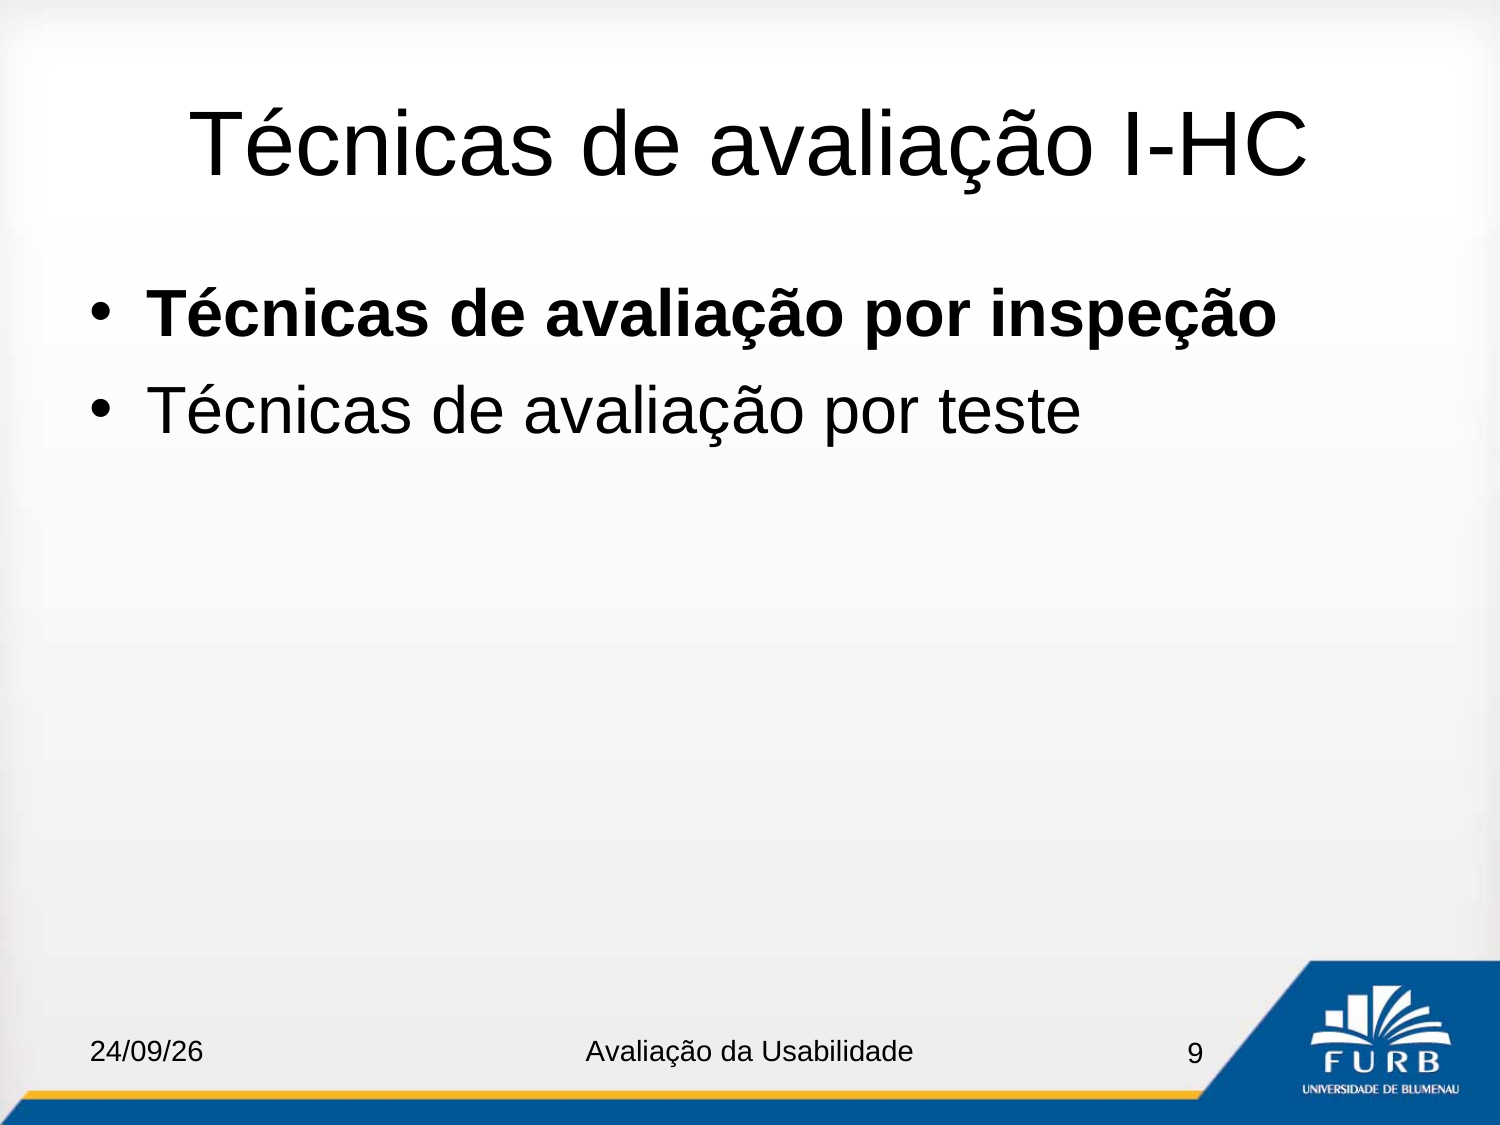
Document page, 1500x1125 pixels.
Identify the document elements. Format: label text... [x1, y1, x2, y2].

picture [0, 0, 1500, 1125]
title Técnicas de avaliação I-HC [75, 45, 1426, 233]
list Técnicas de avaliação por inspeção Técnicas de avaliação por teste [75, 262, 1426, 1005]
